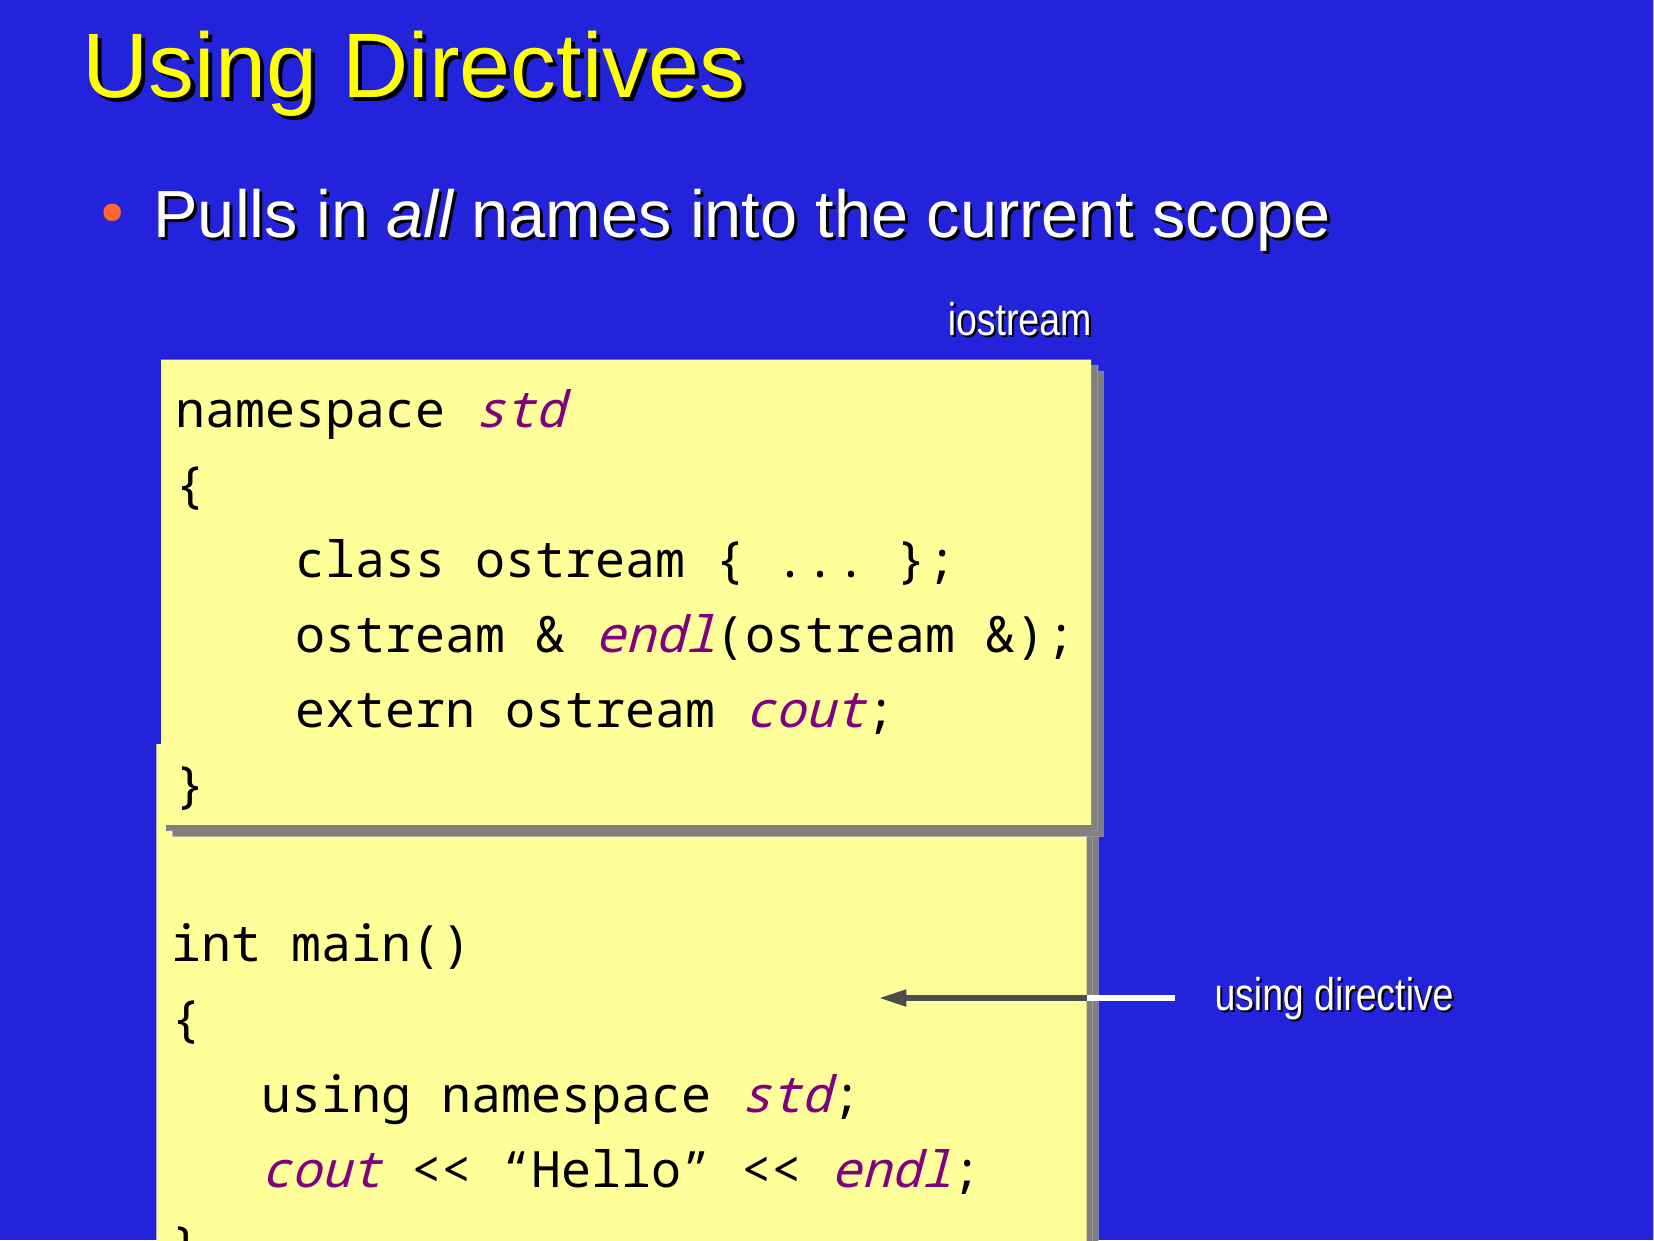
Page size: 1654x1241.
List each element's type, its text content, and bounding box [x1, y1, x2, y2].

text_box using directive [1199, 956, 1589, 1027]
text_box iostream [933, 281, 1172, 352]
text_box #include <iostream> int main() { using namespace std; cout << “Hello” << endl; } [156, 744, 1087, 1241]
text_box namespace std { class ostream { ... }; ostream & endl(ostream &); extern ostream cout; } [161, 359, 1092, 825]
list Pulls in all names into the current scope [82, 177, 1571, 996]
title Using Directives [82, 2, 1571, 130]
